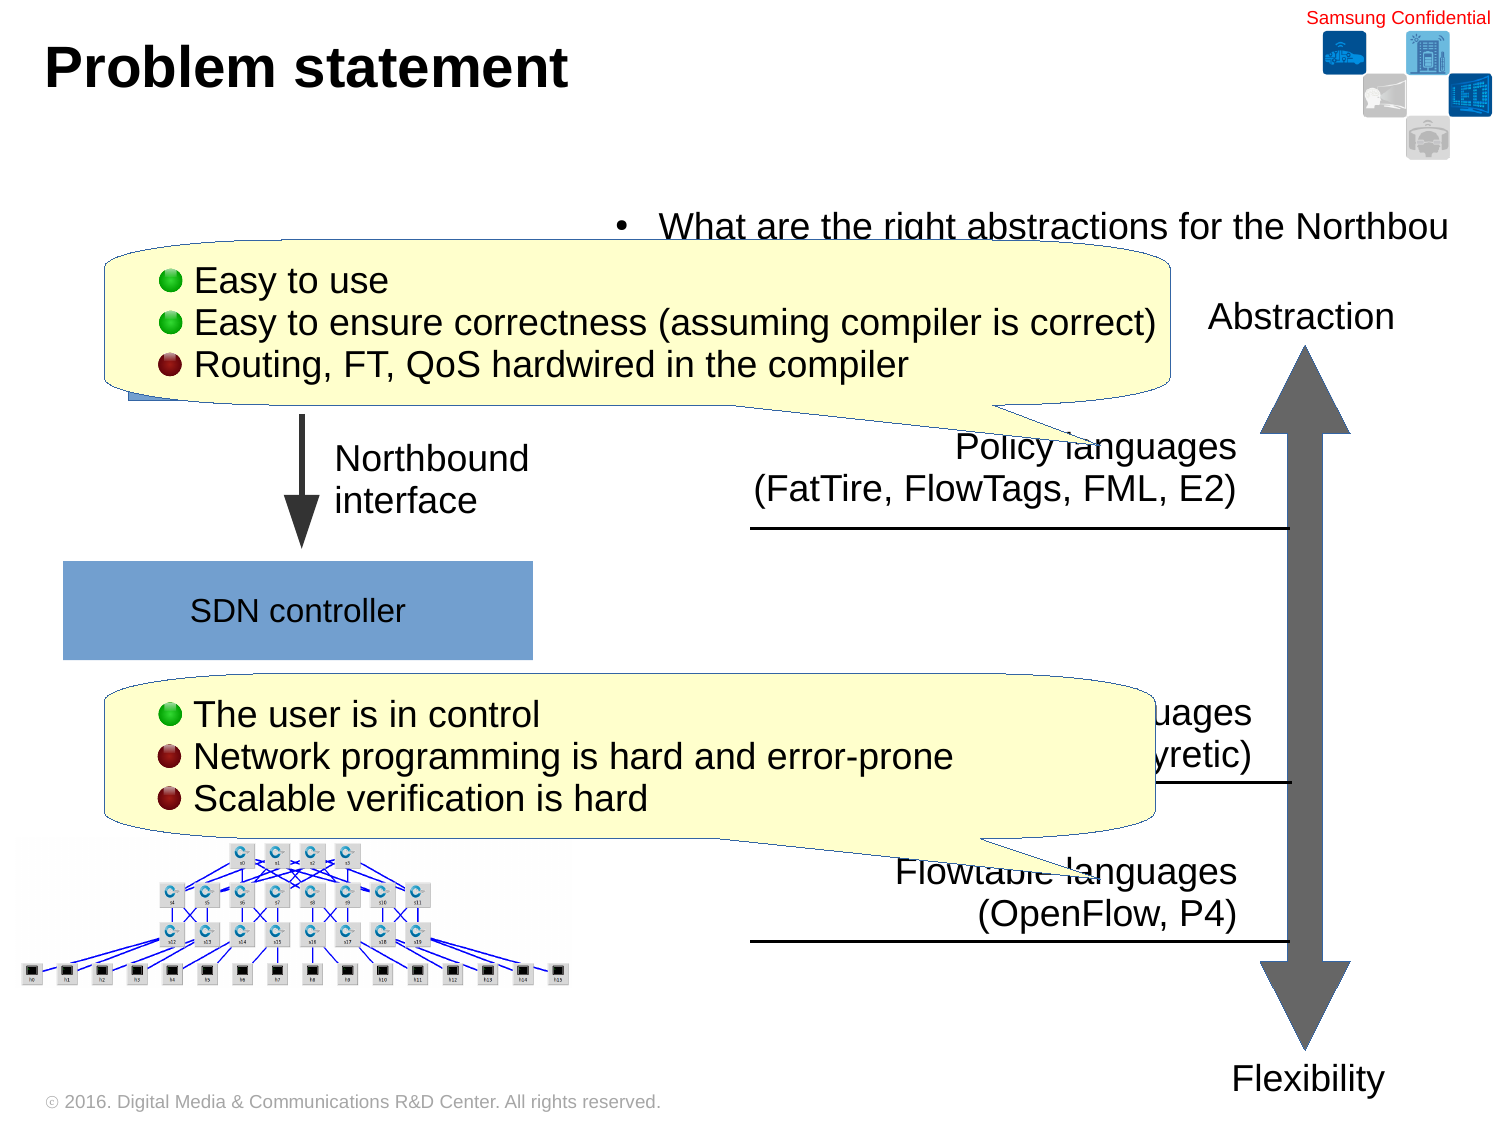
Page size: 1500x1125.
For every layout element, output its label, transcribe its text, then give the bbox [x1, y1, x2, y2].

text_box [1260, 346, 1351, 1050]
text_box Northbound interface [319, 430, 556, 529]
text_box Modular flowtable languages (NetKAT, Pyretic) [1117, 683, 1268, 781]
text_box SDN app [128, 392, 178, 401]
text_box The user is in control Network programming is hard and error-prone Scalable verification is hard [104, 673, 1156, 880]
text_box Policy languages (FatTire, FlowTags, FML, E2) [738, 418, 1253, 517]
text_box Easy to use Easy to ensure correctness (assuming compiler is correct) Routing, FT, QoS hardwired in the compiler [104, 239, 1171, 446]
text_box SDN controller [63, 561, 533, 661]
title Problem statement [29, 20, 1380, 108]
text_box Flexibility [1216, 1050, 1401, 1107]
picture [1321, 30, 1493, 160]
text_box Flowtable languages (OpenFlow, P4) [880, 843, 1253, 940]
text_box Abstraction [1193, 288, 1411, 346]
picture [15, 837, 572, 988]
list What are the right abstractions for the Northbound interface? [615, 180, 1456, 361]
